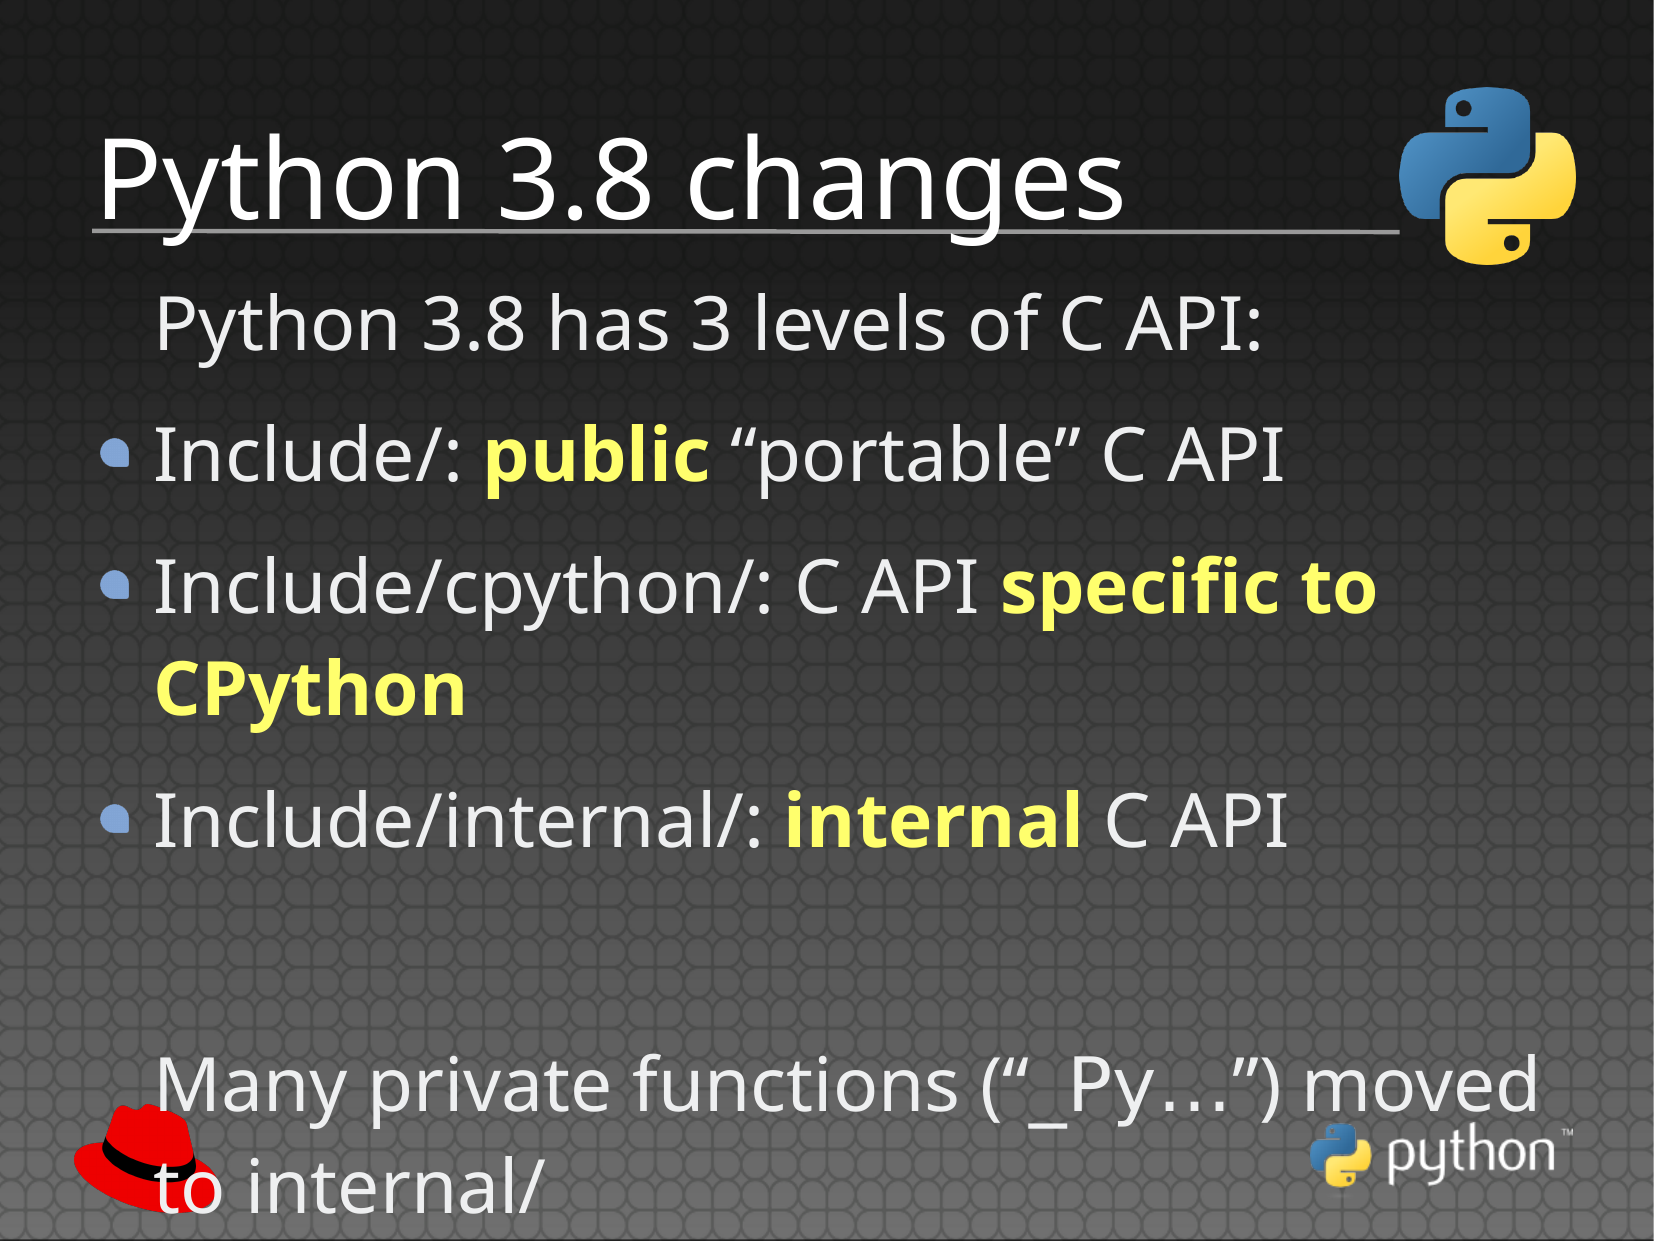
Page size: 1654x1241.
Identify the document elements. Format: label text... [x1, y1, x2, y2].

picture [0, 0, 1654, 1241]
list Python 3.8 has 3 levels of C API: Include/: public “portable” C API Include/cpython/: C API specific to CPython Include/internal/: internal C API Many private functions (“_Py…”) moved to internal/ [82, 269, 1573, 1118]
title Python 3.8 changes [94, 100, 1426, 251]
